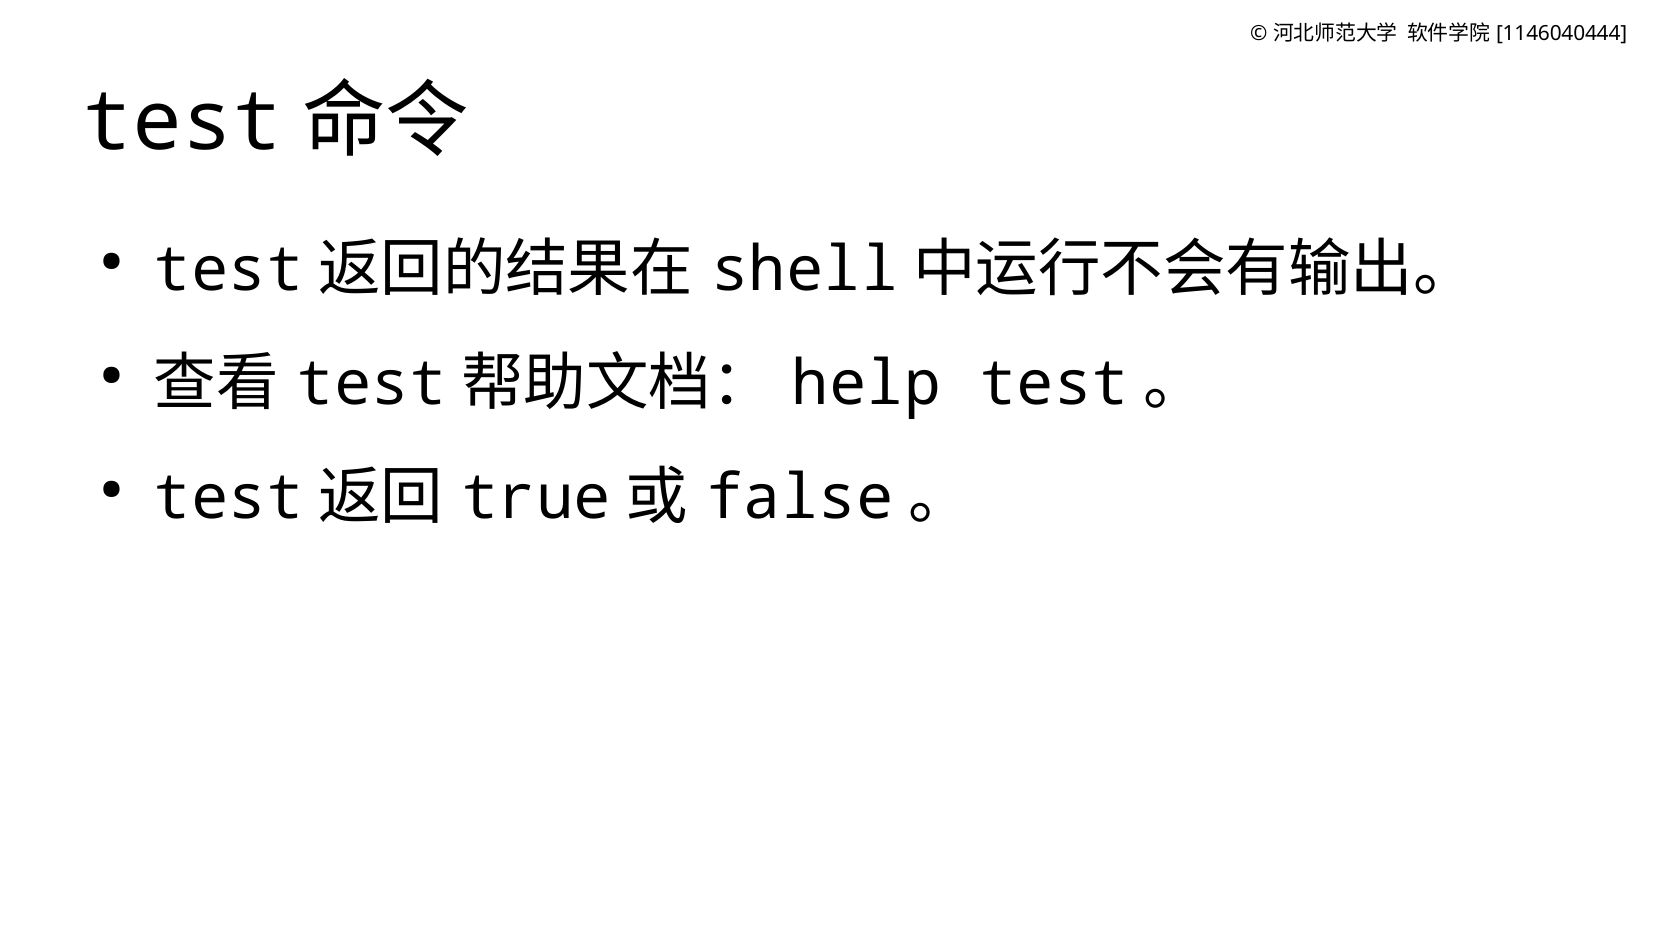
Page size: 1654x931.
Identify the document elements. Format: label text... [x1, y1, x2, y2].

list test返回的结果在shell中运行不会有输出。 查看test帮助文档：help test。 test返回true或false。 [82, 217, 1571, 758]
title test命令 [82, 37, 1571, 189]
